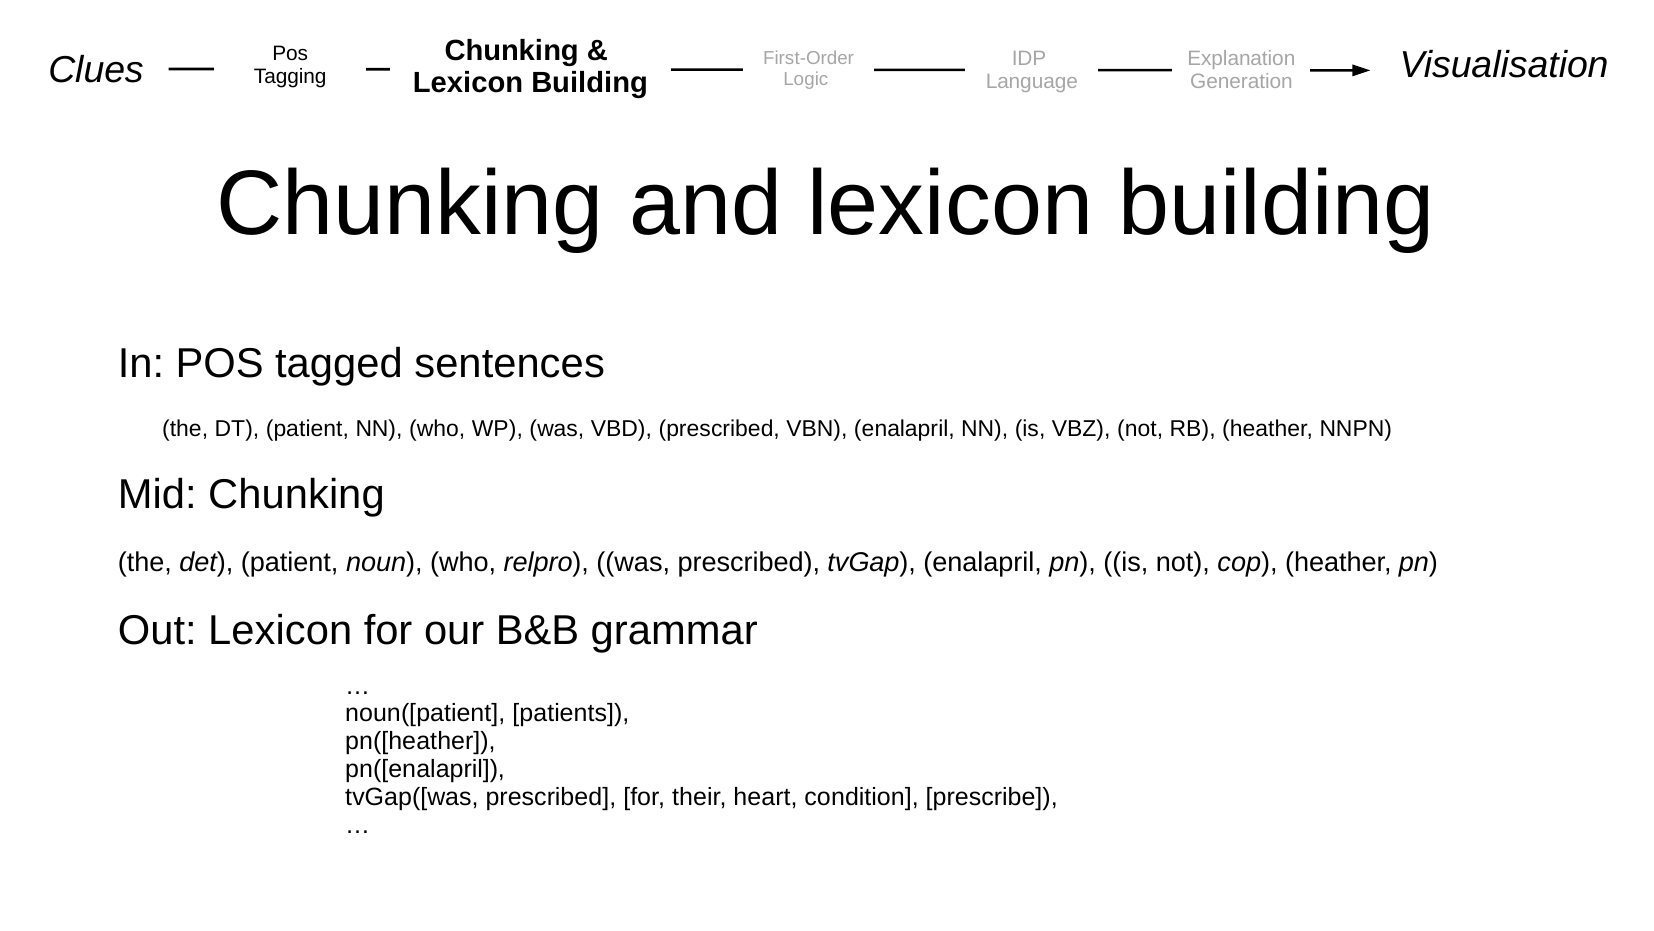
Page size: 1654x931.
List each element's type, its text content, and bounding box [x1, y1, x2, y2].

text_box First-Order Logic [743, 41, 874, 98]
text_box Visualisation [1384, 37, 1624, 94]
text_box IDP Language [965, 39, 1098, 101]
title Chunking and lexicon building [82, 123, 1571, 278]
text_box Pos Tagging [214, 34, 366, 96]
text_box Chunking & Lexicon Building [390, 27, 671, 107]
text_box Clues [31, 42, 161, 99]
text_box Explanation Generation [1172, 39, 1310, 101]
list In: POS tagged sentences (the, DT), (patient, NN), (who, WP), (was, VBD), (prescribed, VBN), (enalapril, NN), (is, VBZ), (not, RB), (heather, NNPN) Mid: Chunking (the, det), (patient, noun), (who, relpro), ((was, prescribed), tvGap), (enalapril, pn), ((is, not), cop), (heather, pn) Out: Lexicon for our B&B grammar … noun([patient], [patients]), pn([heather]), pn([enalapril]), tvGap([was, prescribed], [for, their, heart, condition], [prescribe]), … [82, 278, 1609, 896]
